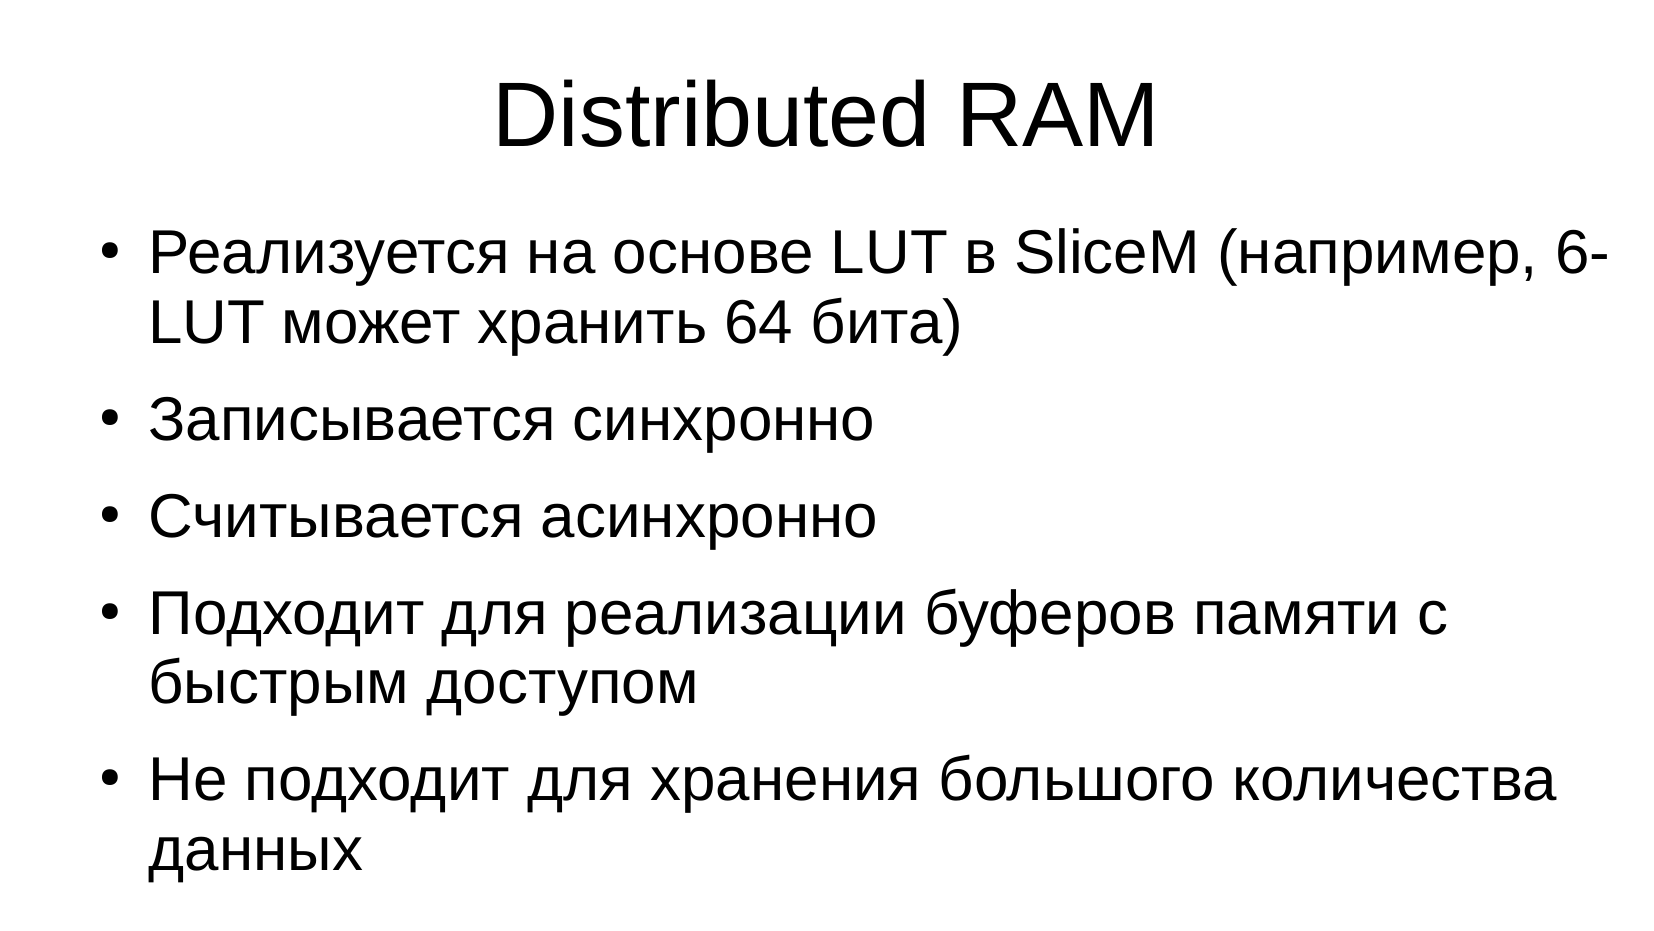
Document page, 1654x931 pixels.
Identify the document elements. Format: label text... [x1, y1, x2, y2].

title Distributed RAM [82, 37, 1571, 193]
list Реализуется на основе LUT в SliceM (например, 6-LUT может хранить 64 бита) Записывается синхронно Считывается асинхронно Подходит для реализации буферов памяти с быстрым доступом Не подходит для хранения большого количества данных [82, 217, 1636, 886]
